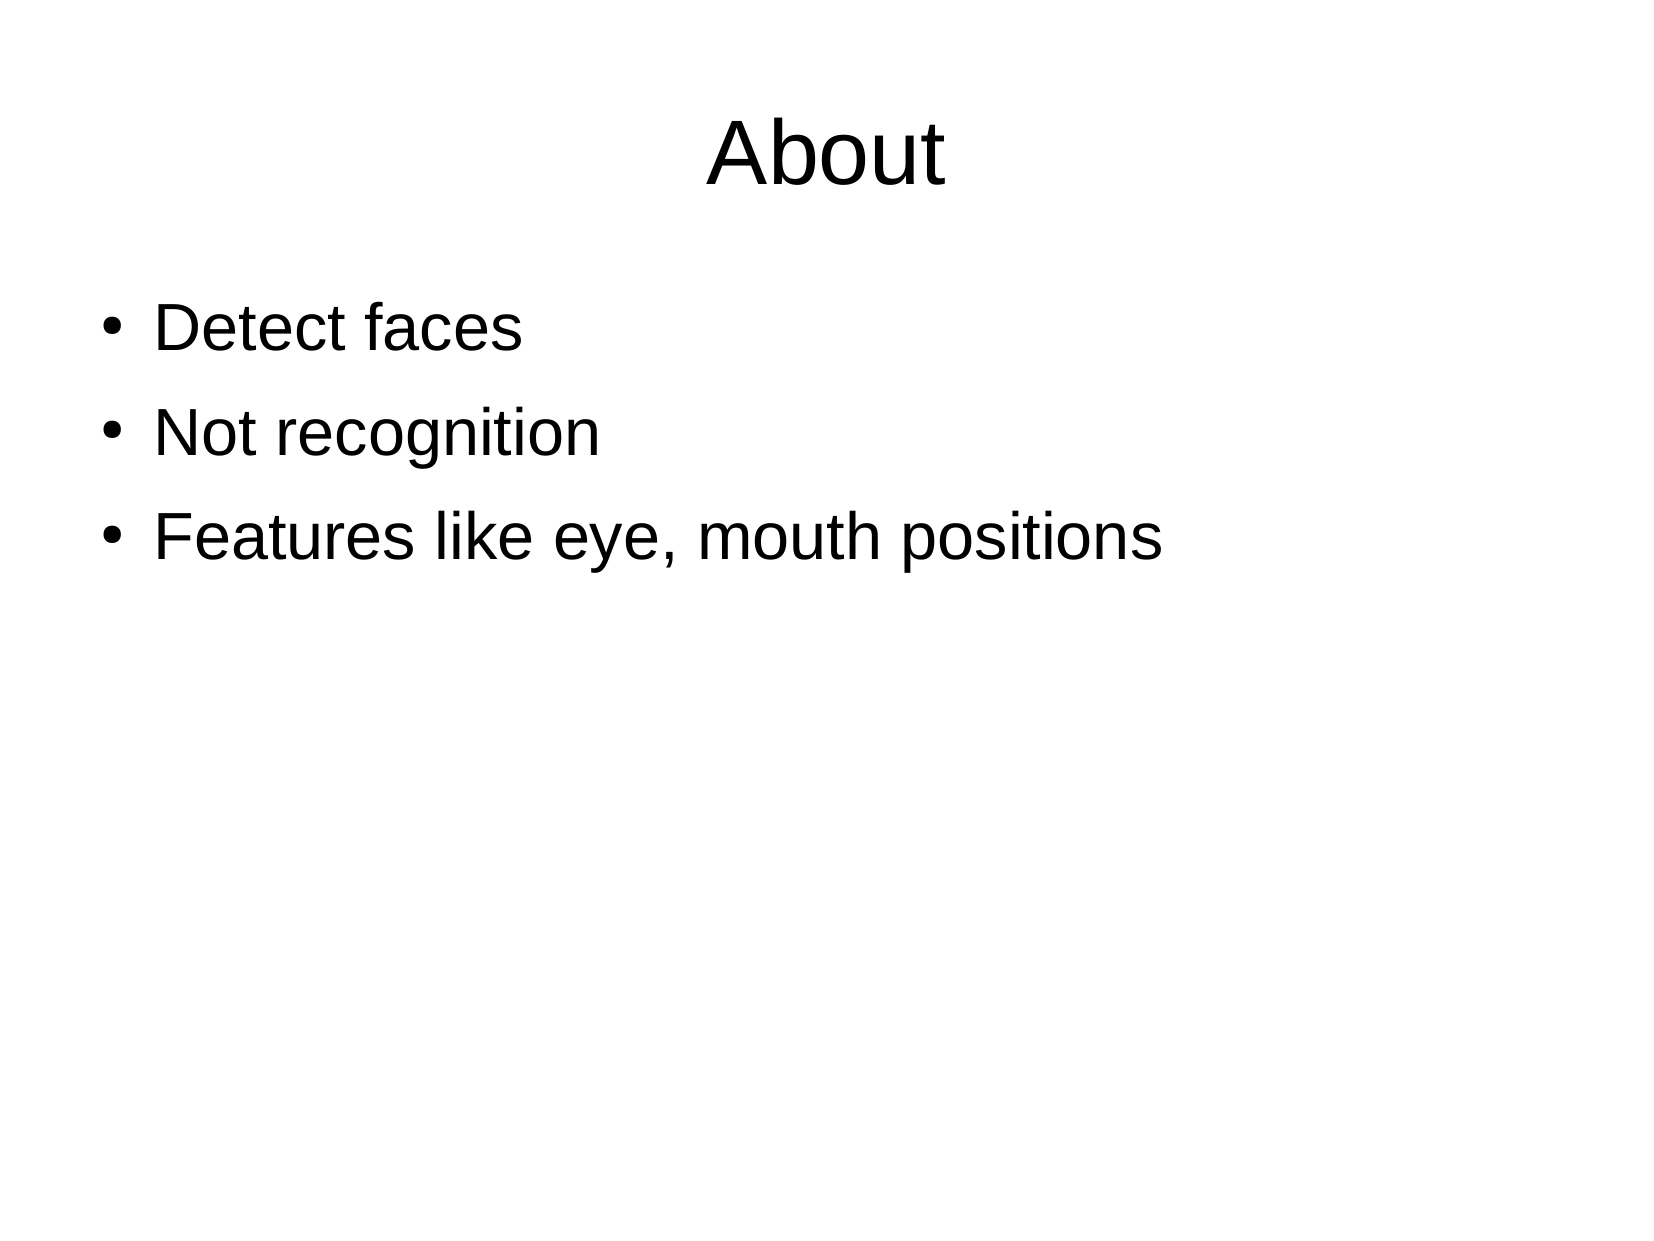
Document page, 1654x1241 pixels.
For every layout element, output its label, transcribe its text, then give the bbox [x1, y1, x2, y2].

title About [82, 49, 1571, 257]
list Detect faces Not recognition Features like eye, mouth positions [82, 290, 1571, 1109]
